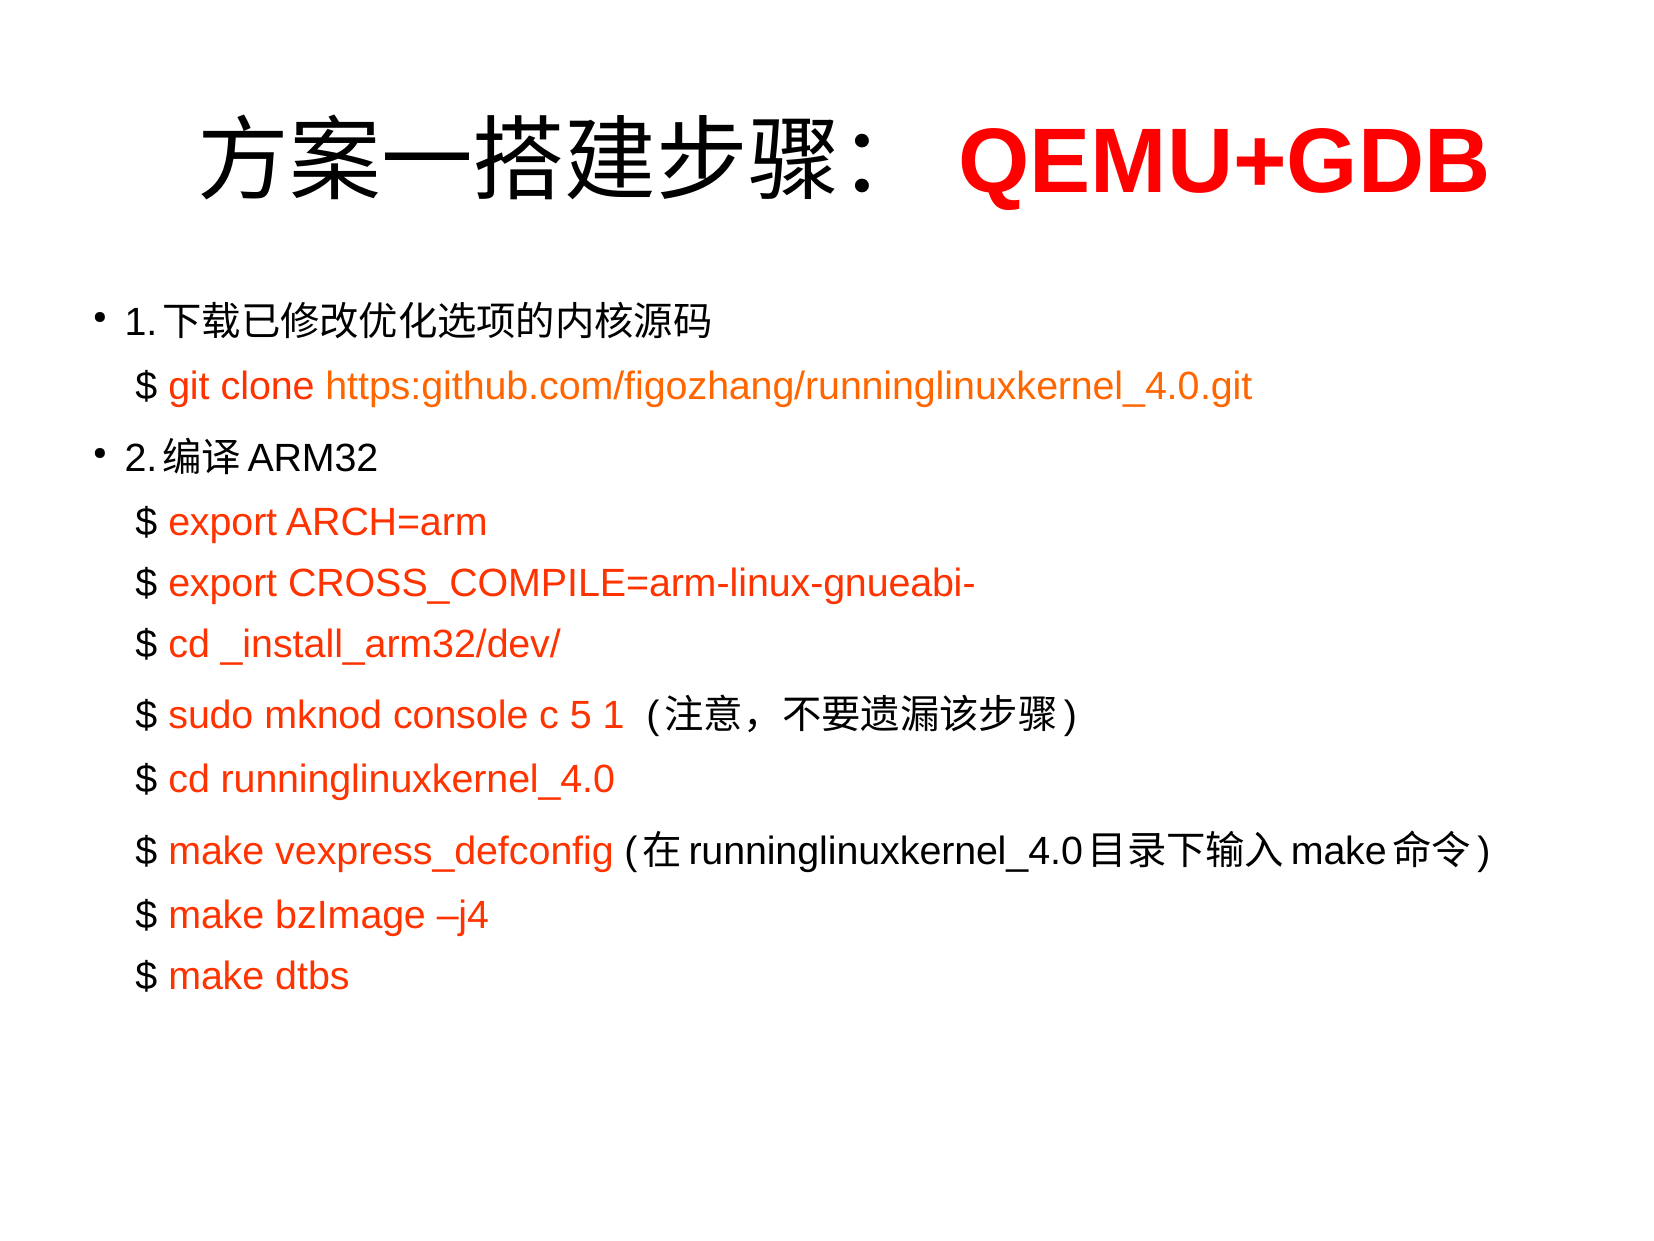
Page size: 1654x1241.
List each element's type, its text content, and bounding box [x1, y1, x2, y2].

list 1.下载已修改优化选项的内核源码 $ git clone https:github.com/figozhang/runninglinuxkernel_4.0.git 2.编译ARM32 $ export ARCH=arm $ export CROSS_COMPILE=arm-linux-gnueabi- $ cd _install_arm32/dev/ $ sudo mknod console c 5 1 (注意，不要遗漏该步骤) $ cd runninglinuxkernel_4.0 $ make vexpress_defconfig (在runninglinuxkernel_4.0目录下输入make命令) $ make bzImage –j4 $ make dtbs [82, 290, 1571, 1010]
title 方案一搭建步骤：QEMU+GDB [82, 49, 1571, 257]
